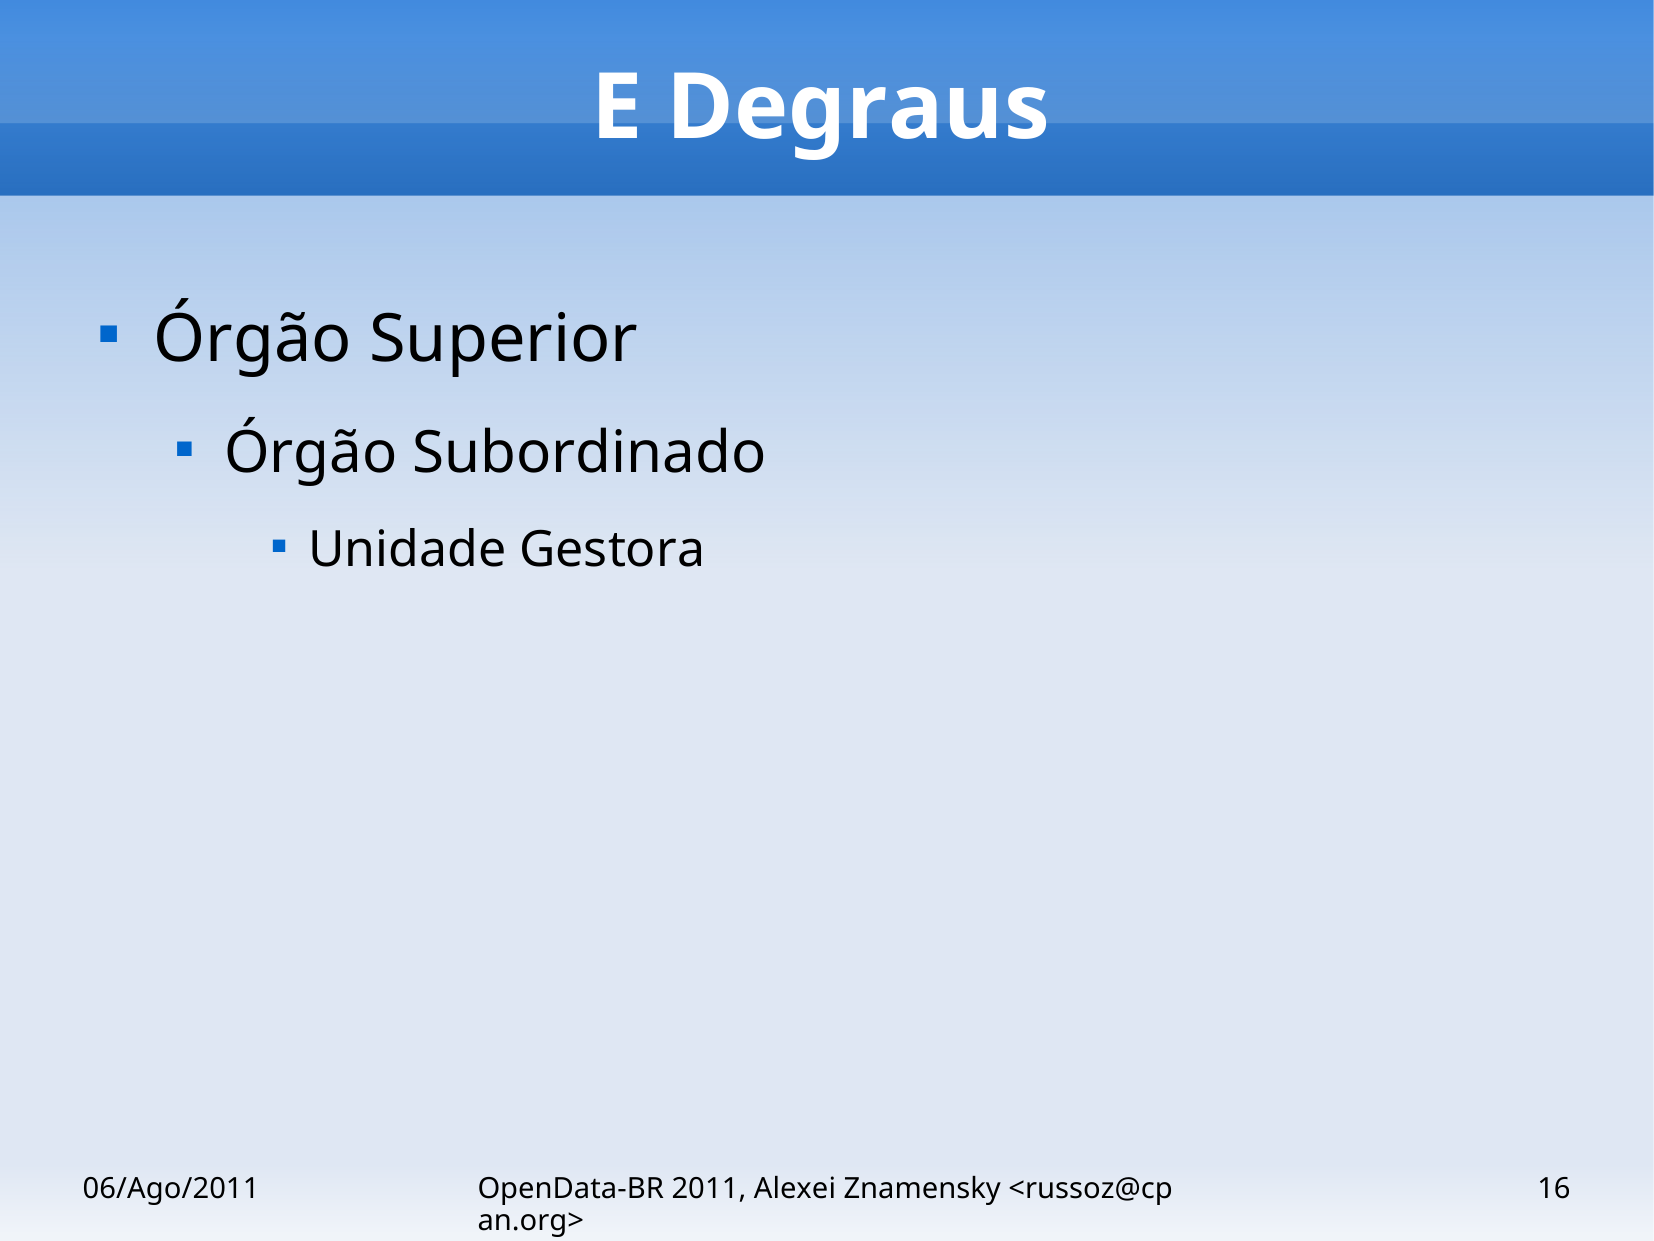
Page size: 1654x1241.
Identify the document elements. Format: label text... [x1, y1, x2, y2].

picture [0, 0, 1654, 1241]
title E Degraus [76, 0, 1565, 208]
list Órgão Superior Órgão Subordinado Unidade Gestora [82, 290, 1571, 1094]
